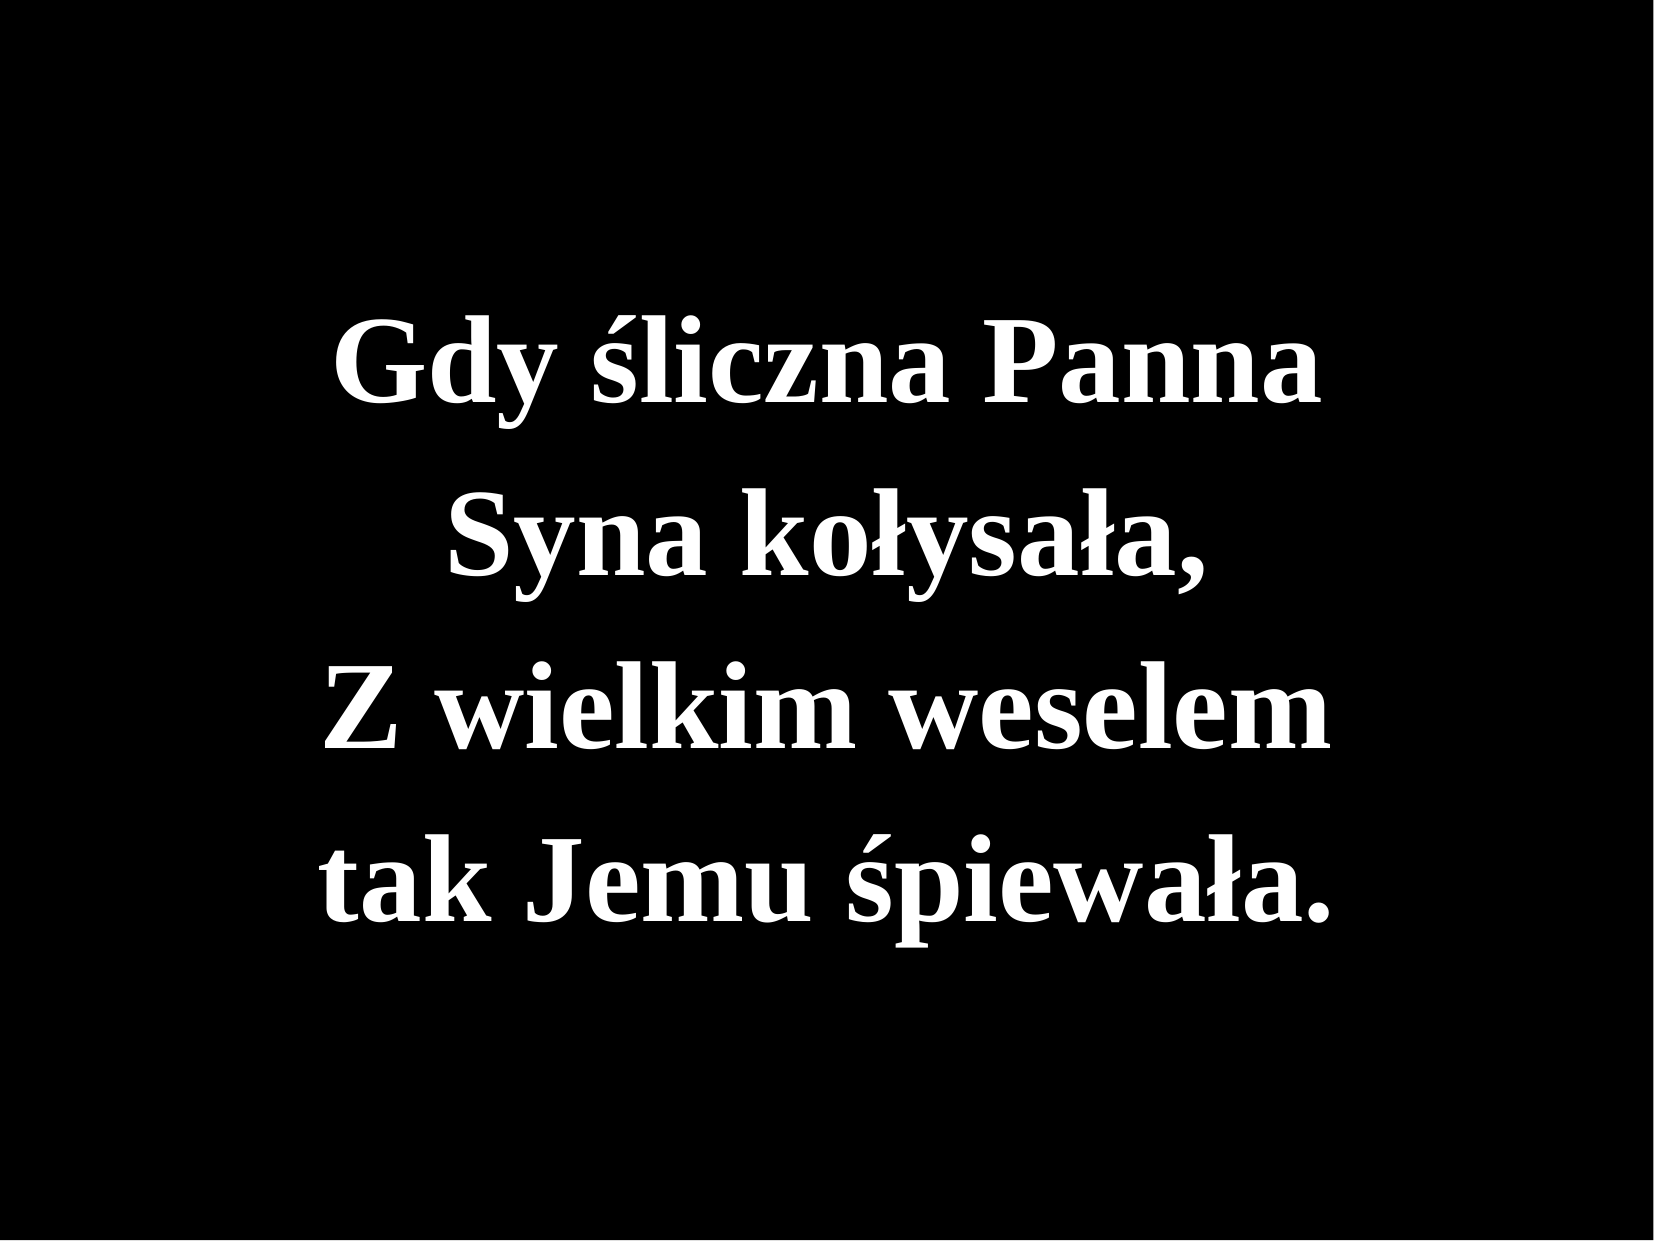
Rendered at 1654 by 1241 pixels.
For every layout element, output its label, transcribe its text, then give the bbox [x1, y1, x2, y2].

title Gdy śliczna Panna ppp Syna kołysała, ppp Z wielkim weselem ppp tak Jemu śpiewała. [0, 0, 1654, 1241]
